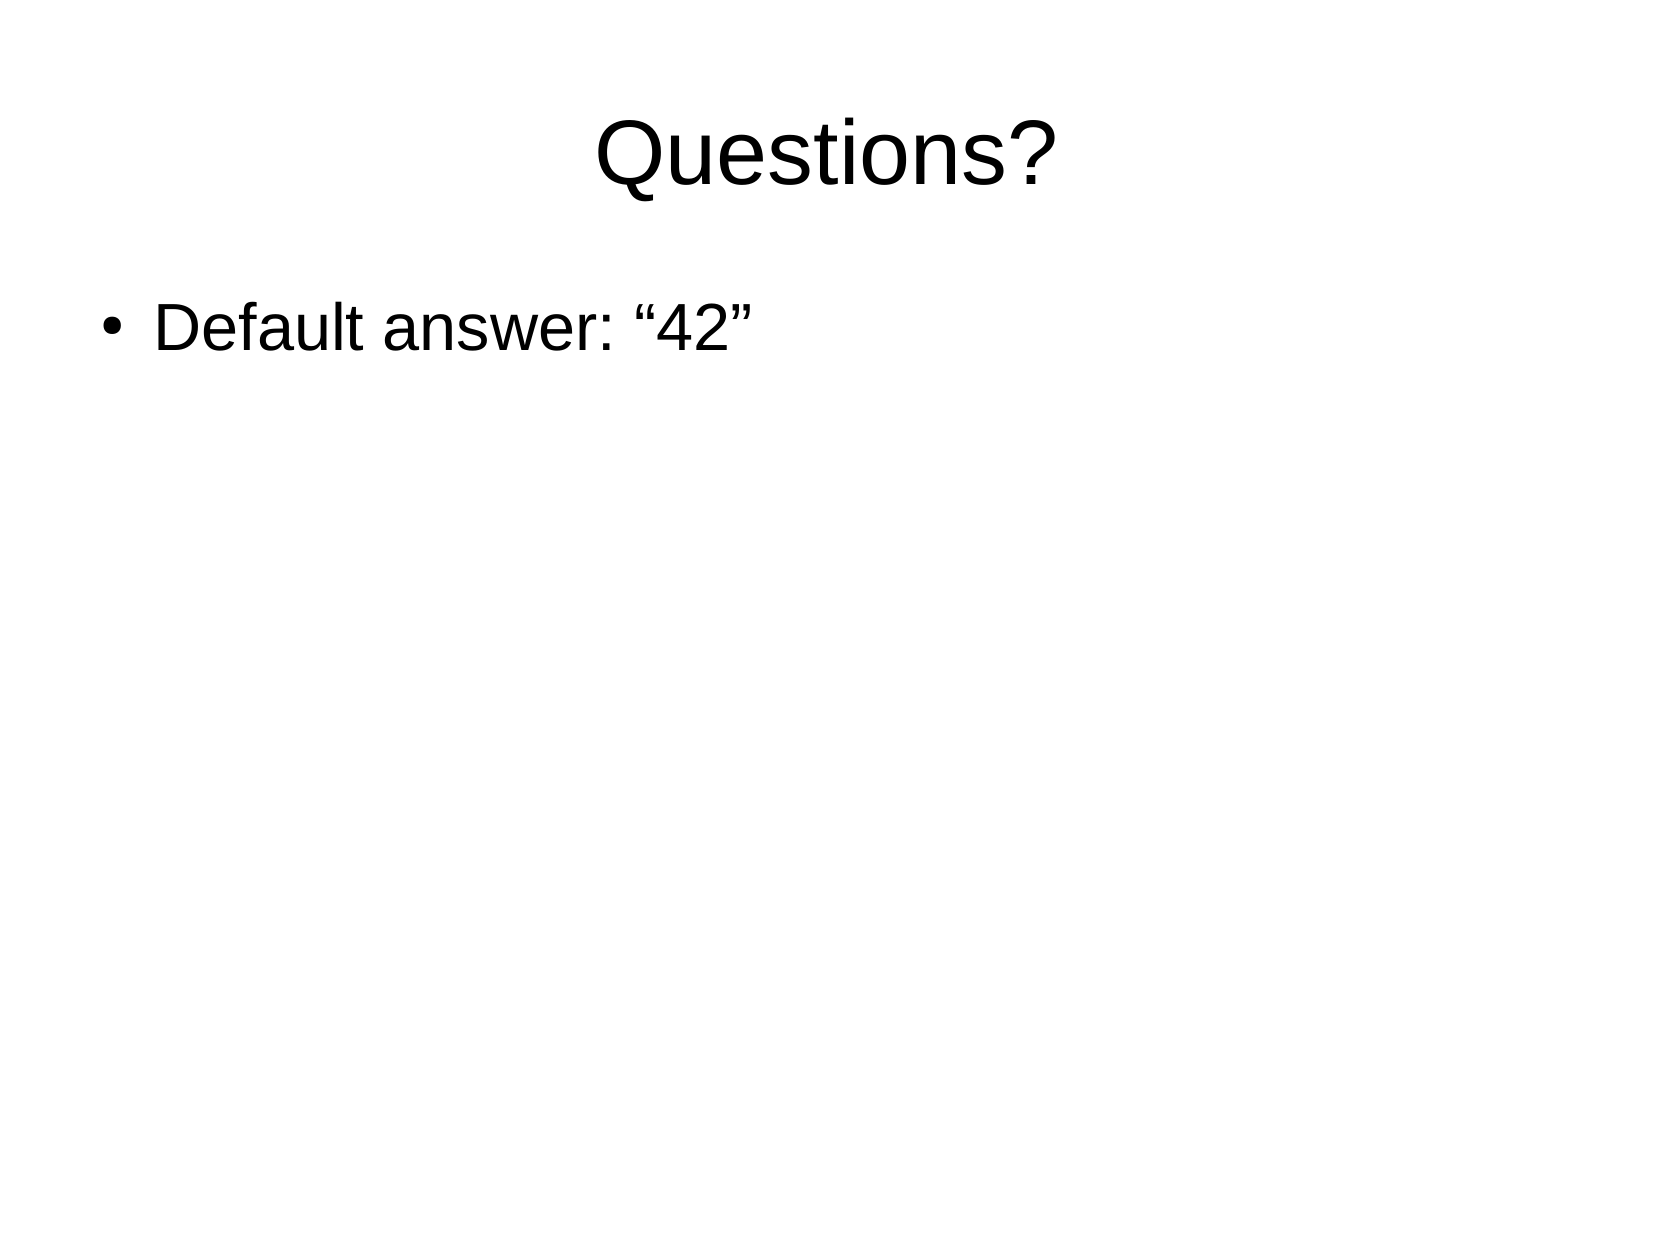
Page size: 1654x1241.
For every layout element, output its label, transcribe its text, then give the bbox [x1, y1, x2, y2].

title Questions? [82, 49, 1571, 257]
list Default answer: “42” [82, 290, 1571, 1010]
